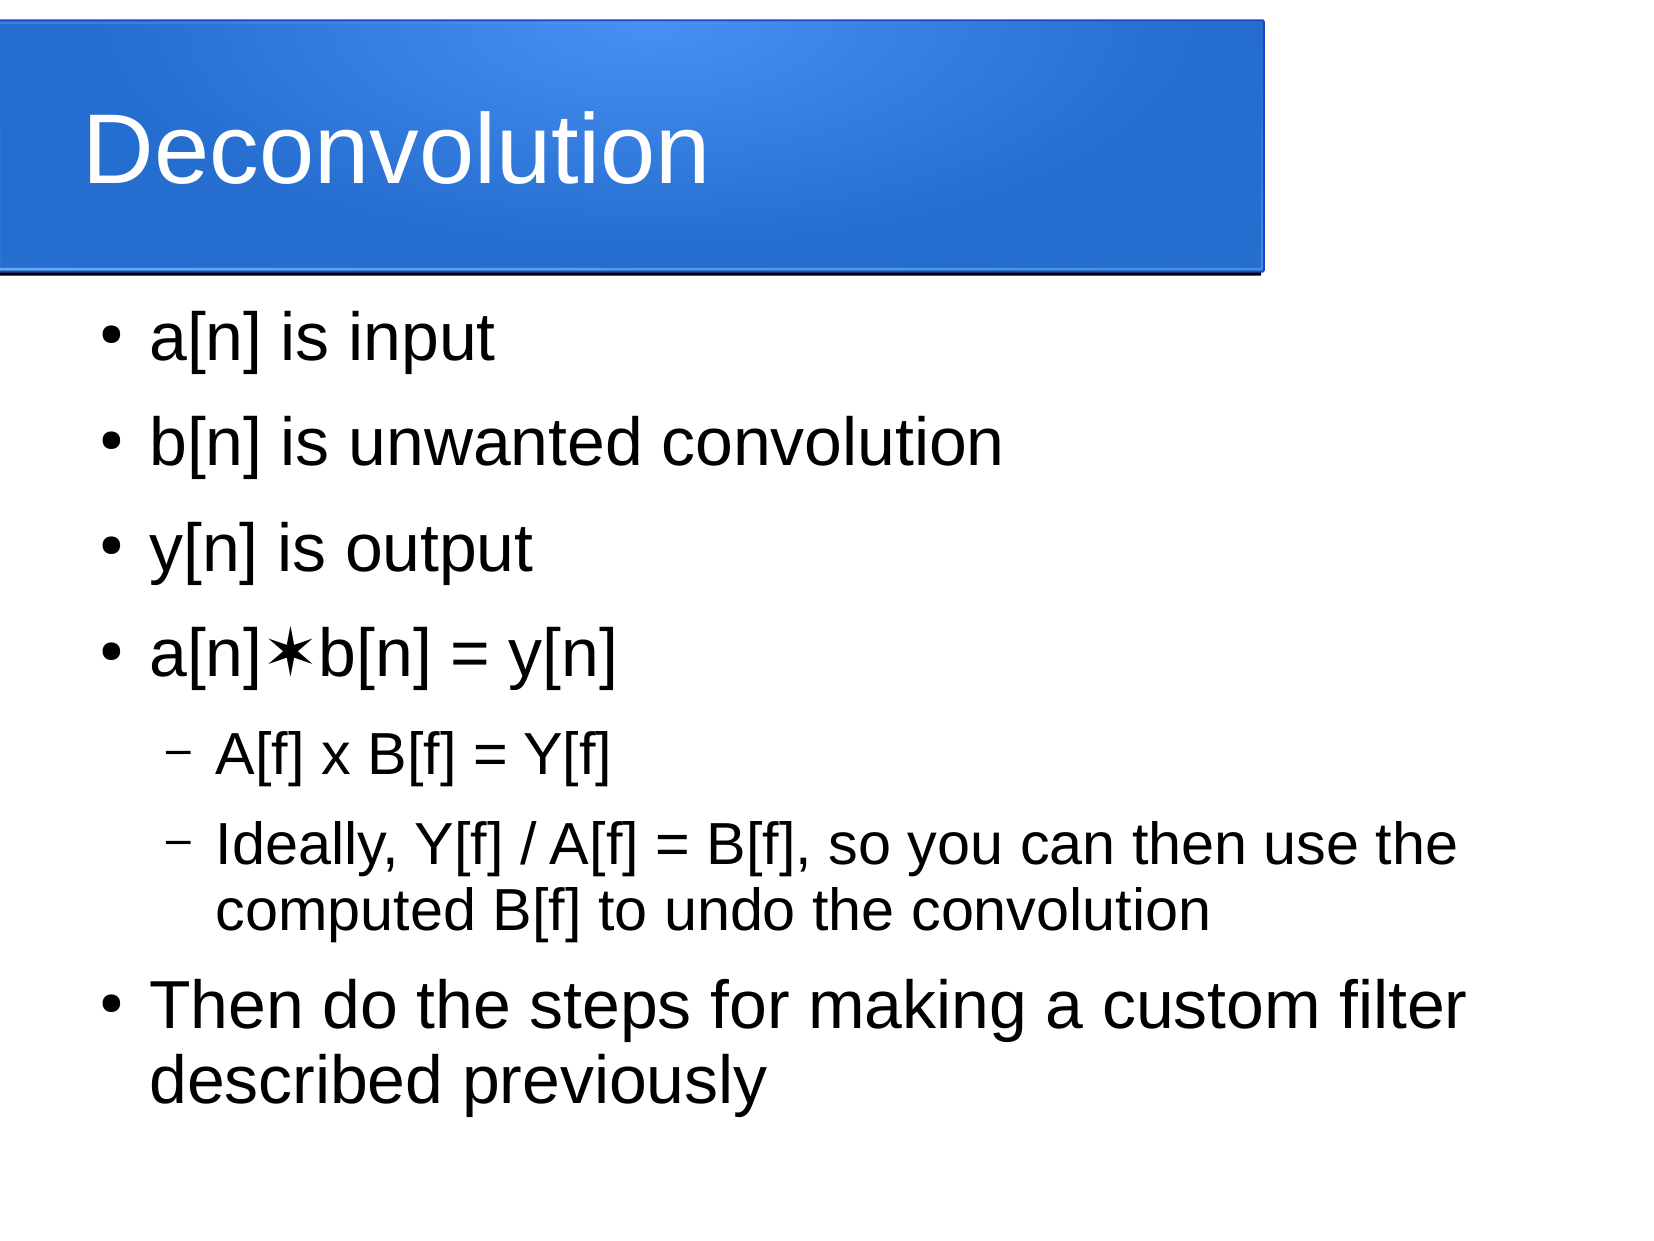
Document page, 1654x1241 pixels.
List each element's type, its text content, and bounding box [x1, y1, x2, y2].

list a[n] is input b[n] is unwanted convolution y[n] is output a[n]✶b[n] = y[n] A[f] x B[f] = Y[f] Ideally, Y[f] / A[f] = B[f], so you can then use the computed B[f] to undo the convolution Then do the steps for making a custom filter described previously [82, 299, 1571, 1126]
title Deconvolution [82, 47, 1235, 252]
